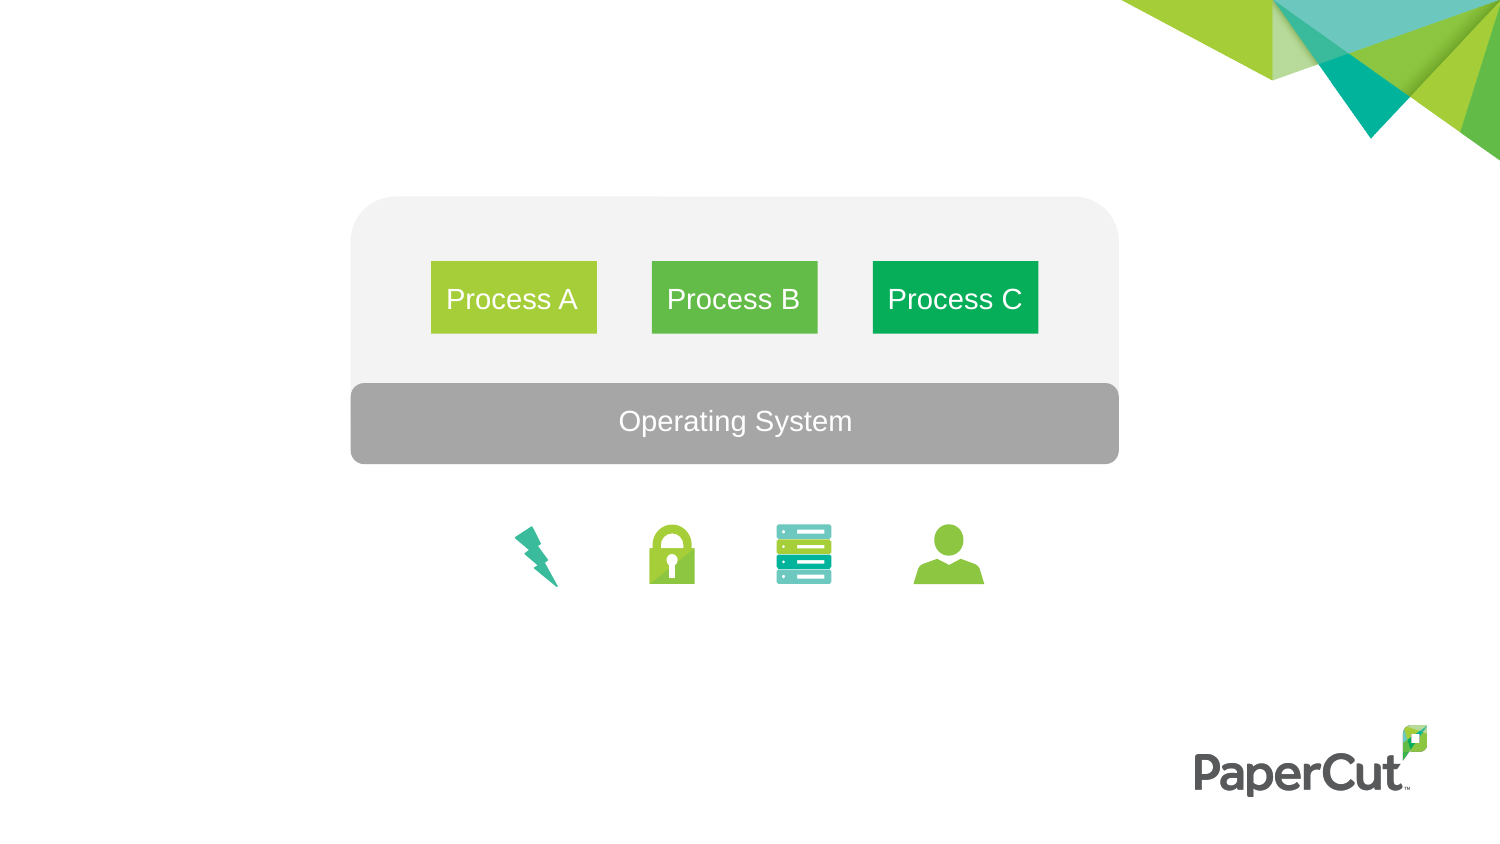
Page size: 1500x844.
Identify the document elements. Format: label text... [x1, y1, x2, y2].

picture [1195, 725, 1427, 797]
text_box [776, 524, 832, 554]
text_box Process A [431, 261, 597, 334]
text_box Operating System [539, 387, 933, 456]
text_box [649, 524, 695, 584]
text_box [913, 558, 985, 585]
text_box [776, 569, 832, 584]
picture [1119, 0, 1500, 162]
text_box [515, 527, 558, 587]
text_box Process B [651, 261, 818, 334]
text_box [350, 196, 1119, 465]
text_box [934, 524, 964, 556]
text_box Process C [872, 261, 1039, 334]
